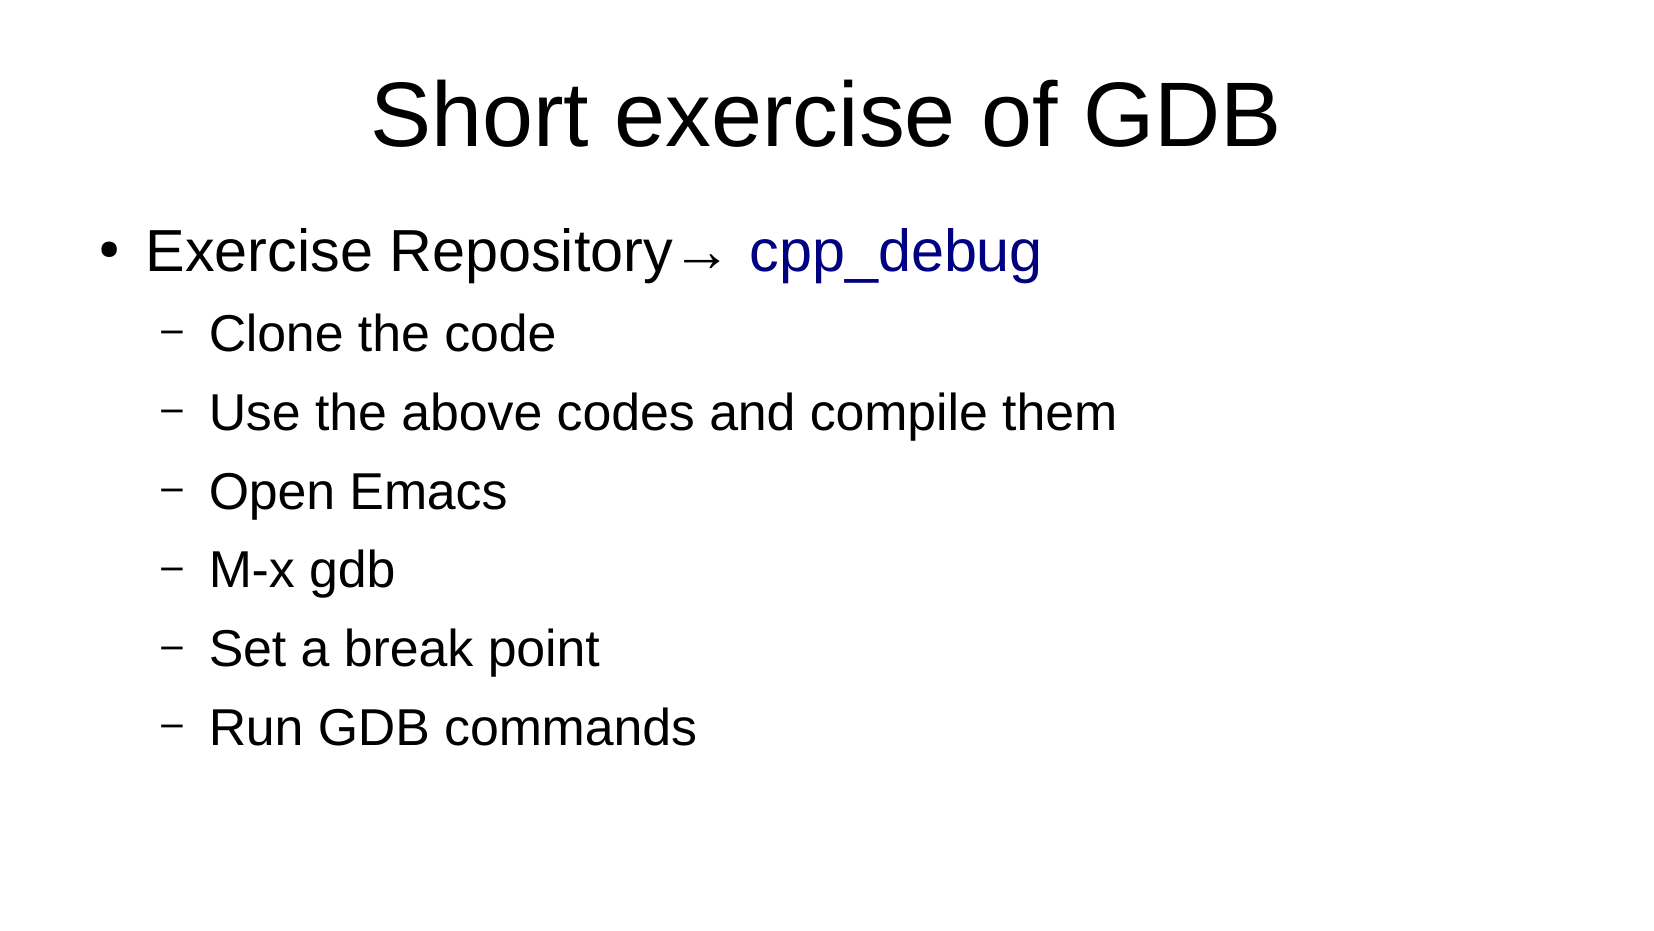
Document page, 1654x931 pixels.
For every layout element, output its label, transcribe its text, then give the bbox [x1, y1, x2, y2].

title Short exercise of GDB [82, 37, 1571, 193]
list Exercise Repository→ cpp_debug Clone the code Use the above codes and compile them Open Emacs M-x gdb Set a break point Run GDB commands [82, 217, 1571, 758]
